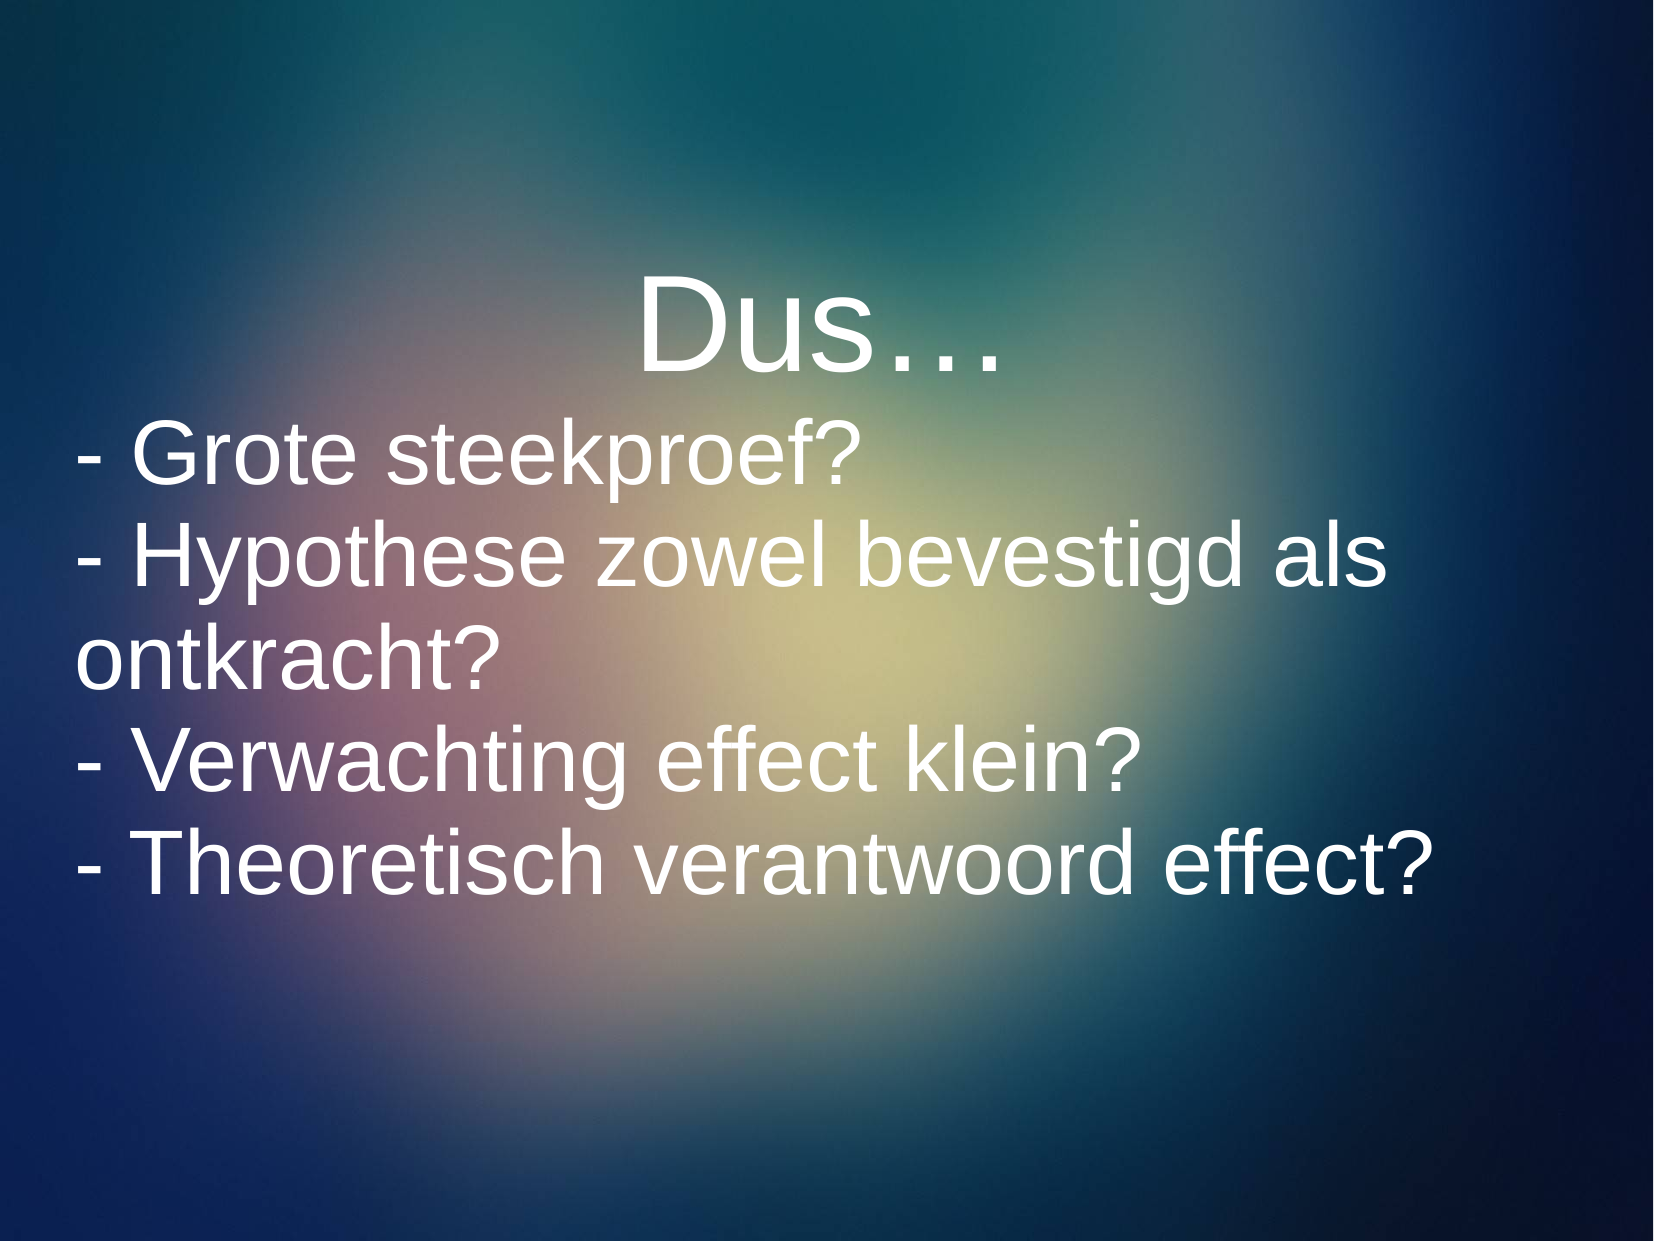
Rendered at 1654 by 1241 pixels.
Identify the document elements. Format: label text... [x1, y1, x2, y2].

text_box Dus… - Grote steekproef? - Hypothese zowel bevestigd als ontkracht? - Verwachting effect klein? - Theoretisch verantwoord effect? [60, 240, 1589, 922]
picture [0, 0, 1654, 1241]
